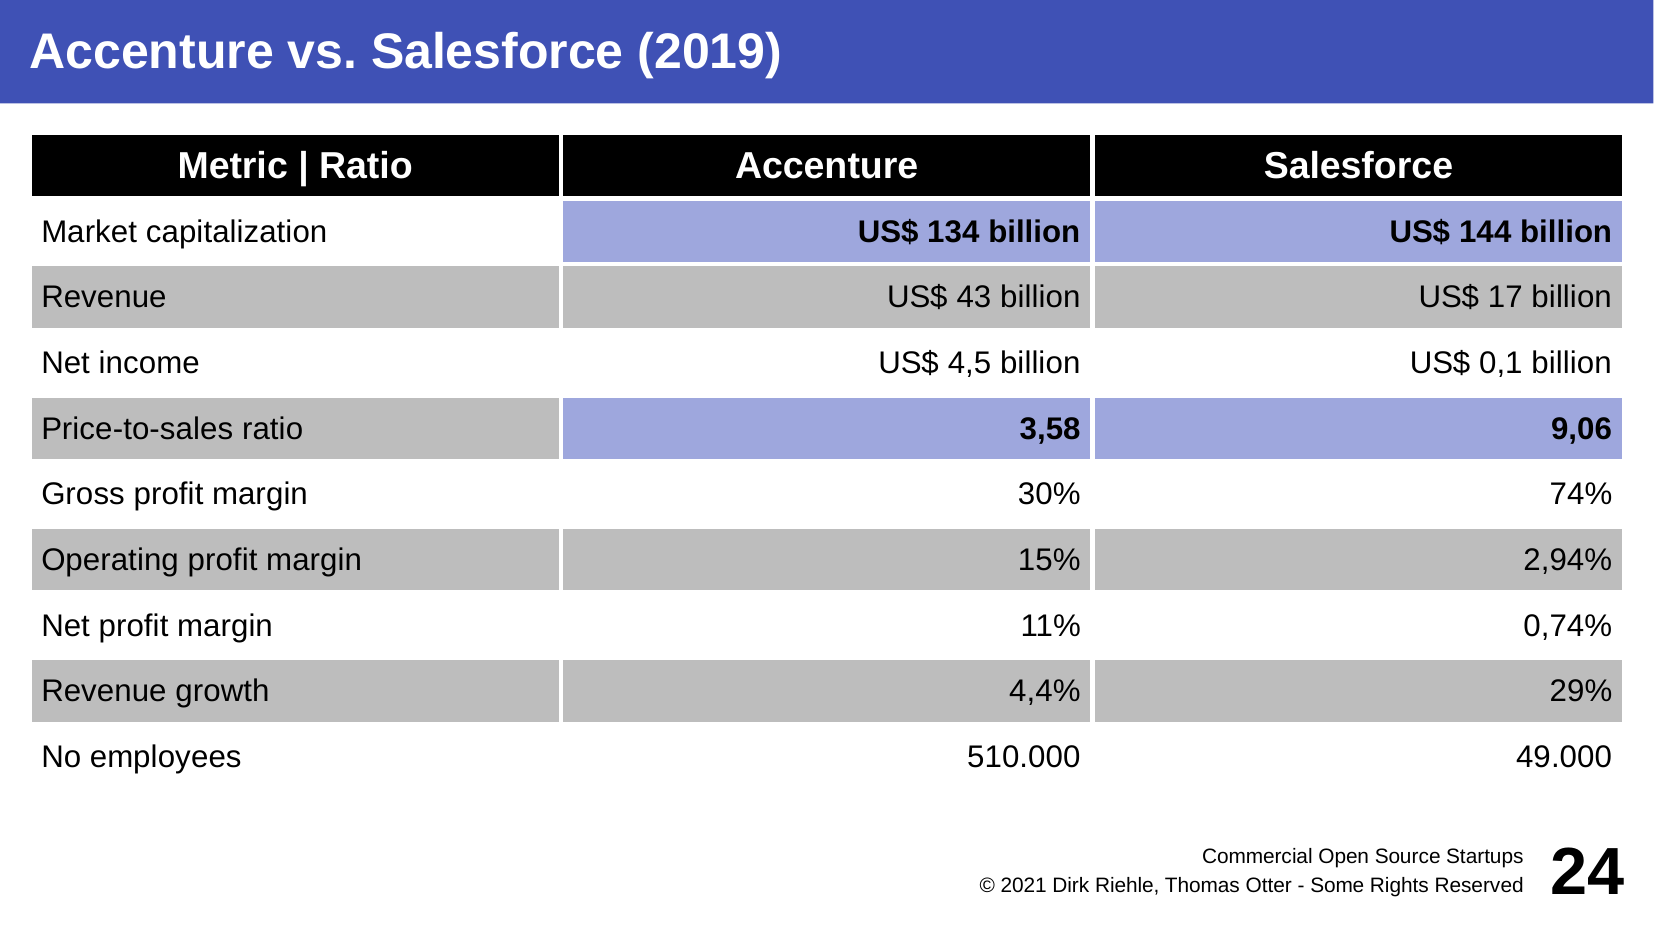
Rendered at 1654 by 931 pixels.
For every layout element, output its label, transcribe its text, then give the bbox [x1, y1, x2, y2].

table_cell 49.000 [1095, 726, 1622, 787]
table_cell 2,94% [1095, 529, 1622, 590]
table_cell US$ 134 billion [563, 201, 1090, 262]
title Accenture vs. Salesforce (2019) [0, 0, 1654, 104]
table_cell Revenue growth [32, 660, 559, 722]
table_cell 510.000 [563, 726, 1090, 787]
table_header Metric | Ratio [32, 135, 559, 196]
table_cell 3,58 [563, 398, 1090, 459]
table_cell 11% [563, 595, 1090, 656]
table_cell Market capitalization [32, 201, 559, 262]
table_cell US$ 0,1 billion [1095, 332, 1622, 393]
table_cell US$ 17 billion [1095, 266, 1622, 328]
table_header Salesforce [1095, 135, 1622, 196]
table_cell US$ 4,5 billion [563, 332, 1090, 393]
table_cell US$ 43 billion [563, 266, 1090, 328]
table_cell No employees [32, 726, 559, 787]
table_cell Operating profit margin [32, 529, 559, 590]
table_cell 4,4% [563, 660, 1090, 722]
table_cell 9,06 [1095, 398, 1622, 459]
table_cell Price-to-sales ratio [32, 398, 559, 459]
table_cell Net income [32, 332, 559, 393]
table_cell 30% [563, 463, 1090, 525]
table_cell Revenue [32, 266, 559, 328]
table_cell Net profit margin [32, 595, 559, 656]
table_header Accenture [563, 135, 1090, 196]
table_cell 74% [1095, 463, 1622, 525]
table_cell 15% [563, 529, 1090, 590]
table_cell 29% [1095, 660, 1622, 722]
table_cell 0,74% [1095, 595, 1622, 656]
table_cell US$ 144 billion [1095, 201, 1622, 262]
table_cell Gross profit margin [32, 463, 559, 525]
